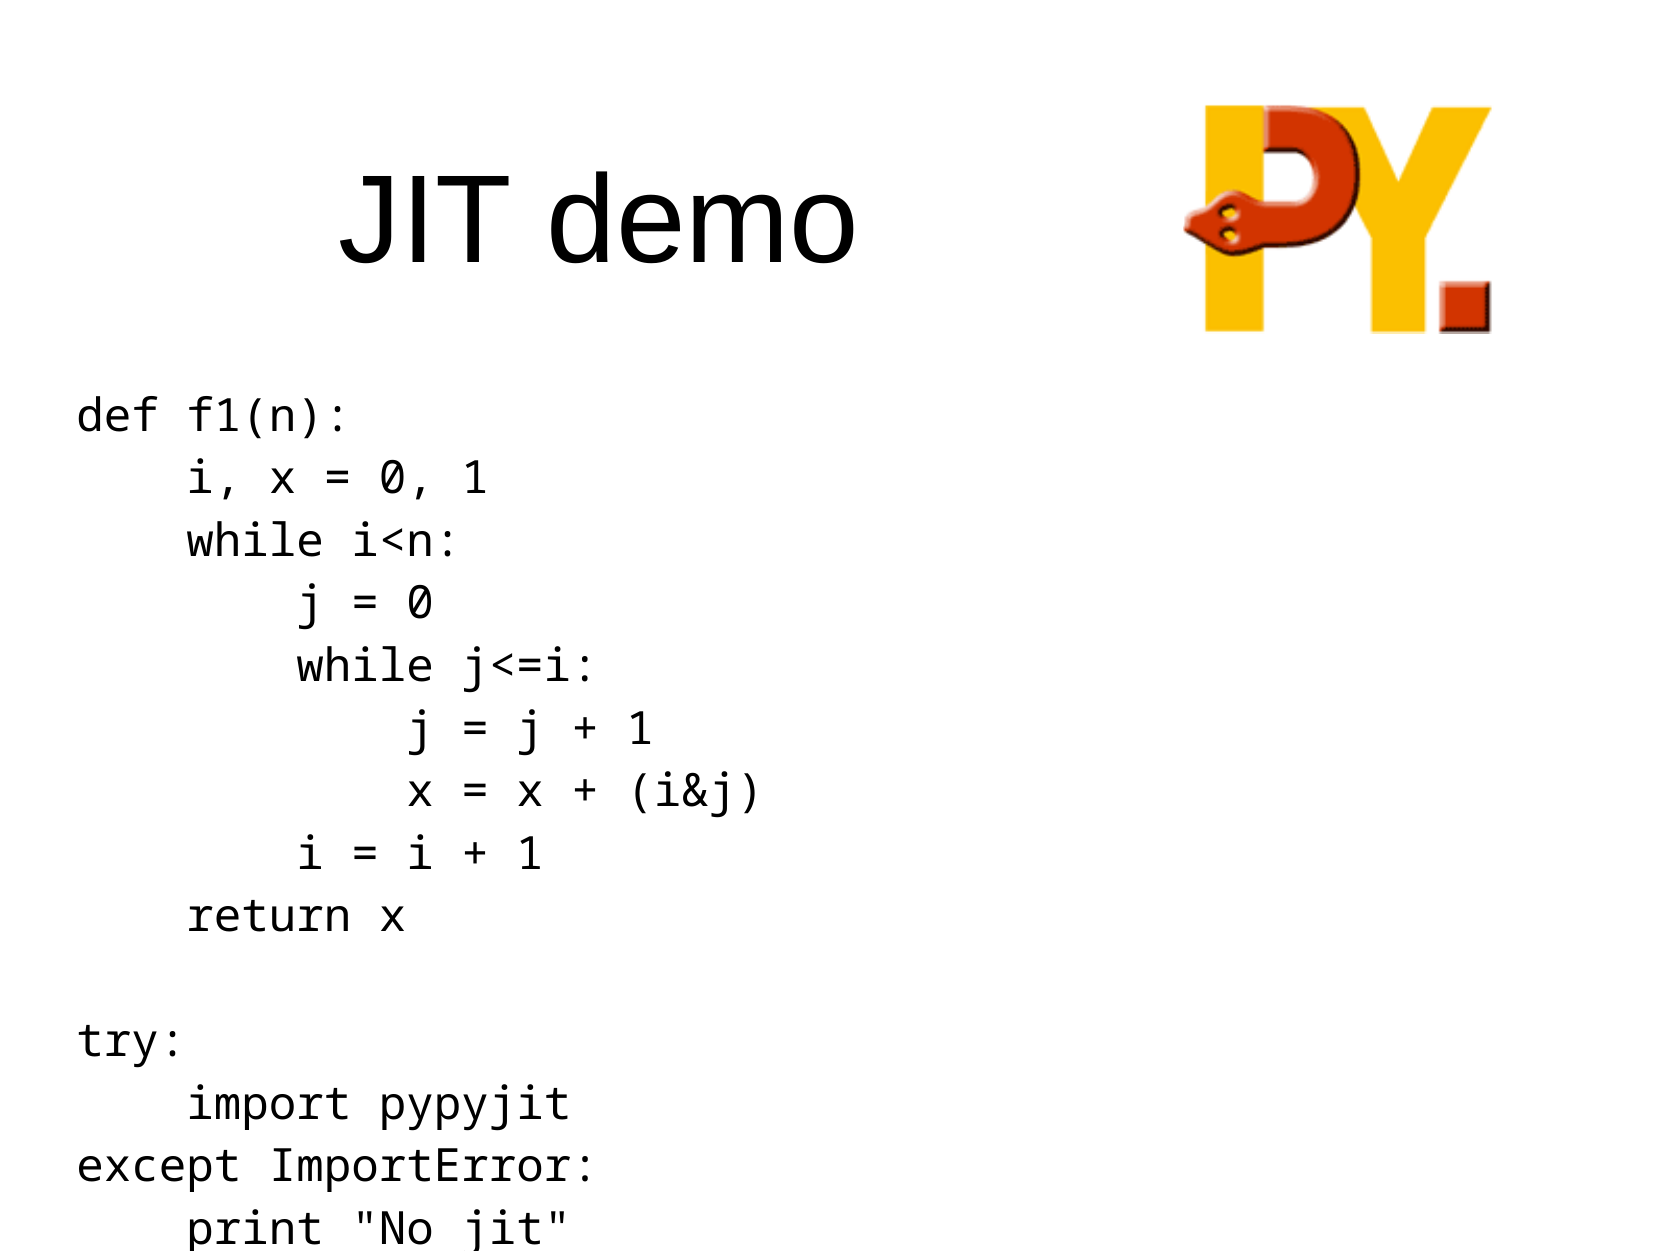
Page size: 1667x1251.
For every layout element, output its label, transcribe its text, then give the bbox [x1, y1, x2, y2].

title JIT demo [37, 0, 1161, 459]
picture [1183, 104, 1494, 334]
text_box def f1(n): i, x = 0, 1 while i<n: j = 0 while j<=i: j = j + 1 x = x + (i&j) i = i + 1 return x try: import pypyjit except ImportError: print "No jit" else: pypyjit.enable(f1.func_code) [61, 375, 1595, 1219]
